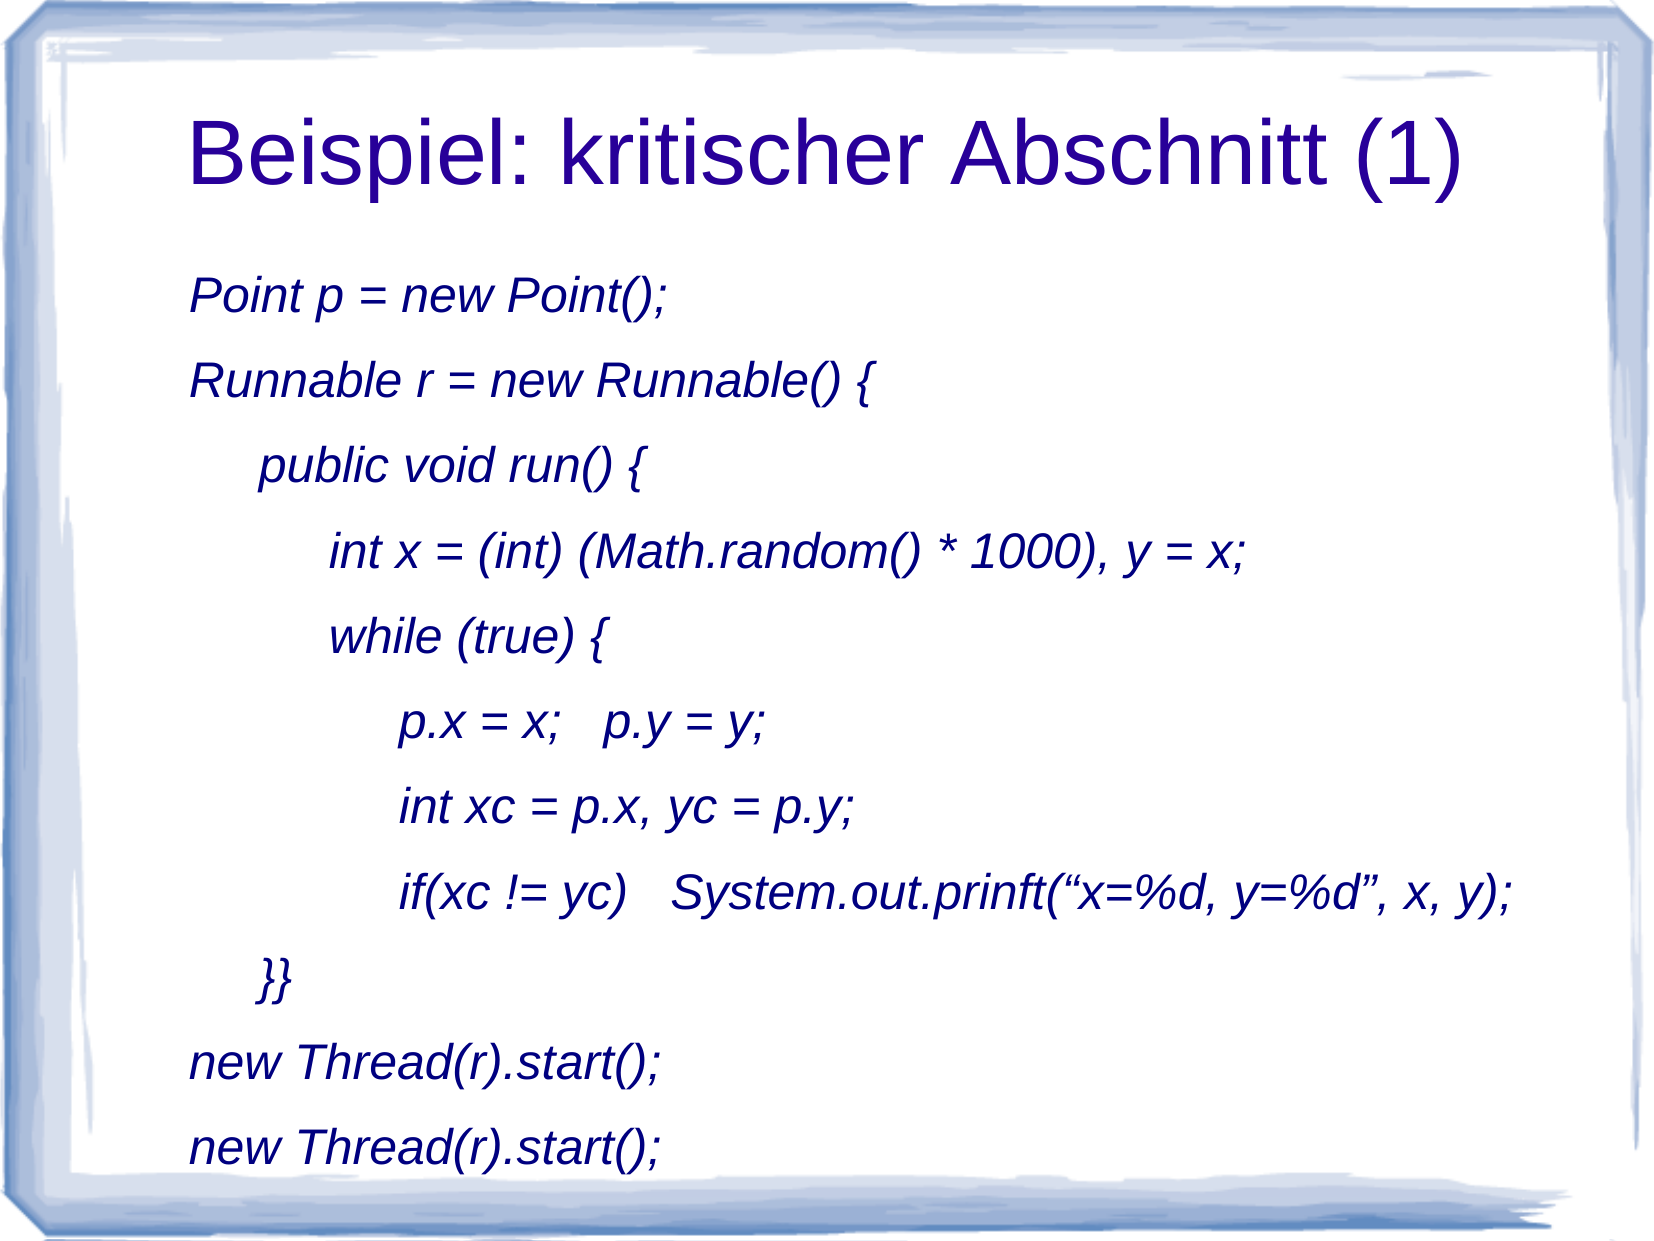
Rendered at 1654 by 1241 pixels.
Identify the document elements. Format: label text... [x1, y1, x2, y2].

picture [0, 0, 1654, 1241]
title Beispiel: kritischer Abschnitt (1) [82, 49, 1571, 257]
list Point p = new Point(); Runnable r = new Runnable() { public void run() { int x = (int) (Math.random() * 1000), y = x; while (true) { p.x = x; p.y = y; int xc = p.x, yc = p.y; if(xc != yc) System.out.prinft(“x=%d, y=%d”, x, y); }} new Thread(r).start(); new Thread(r).start(); [118, 267, 1571, 1205]
